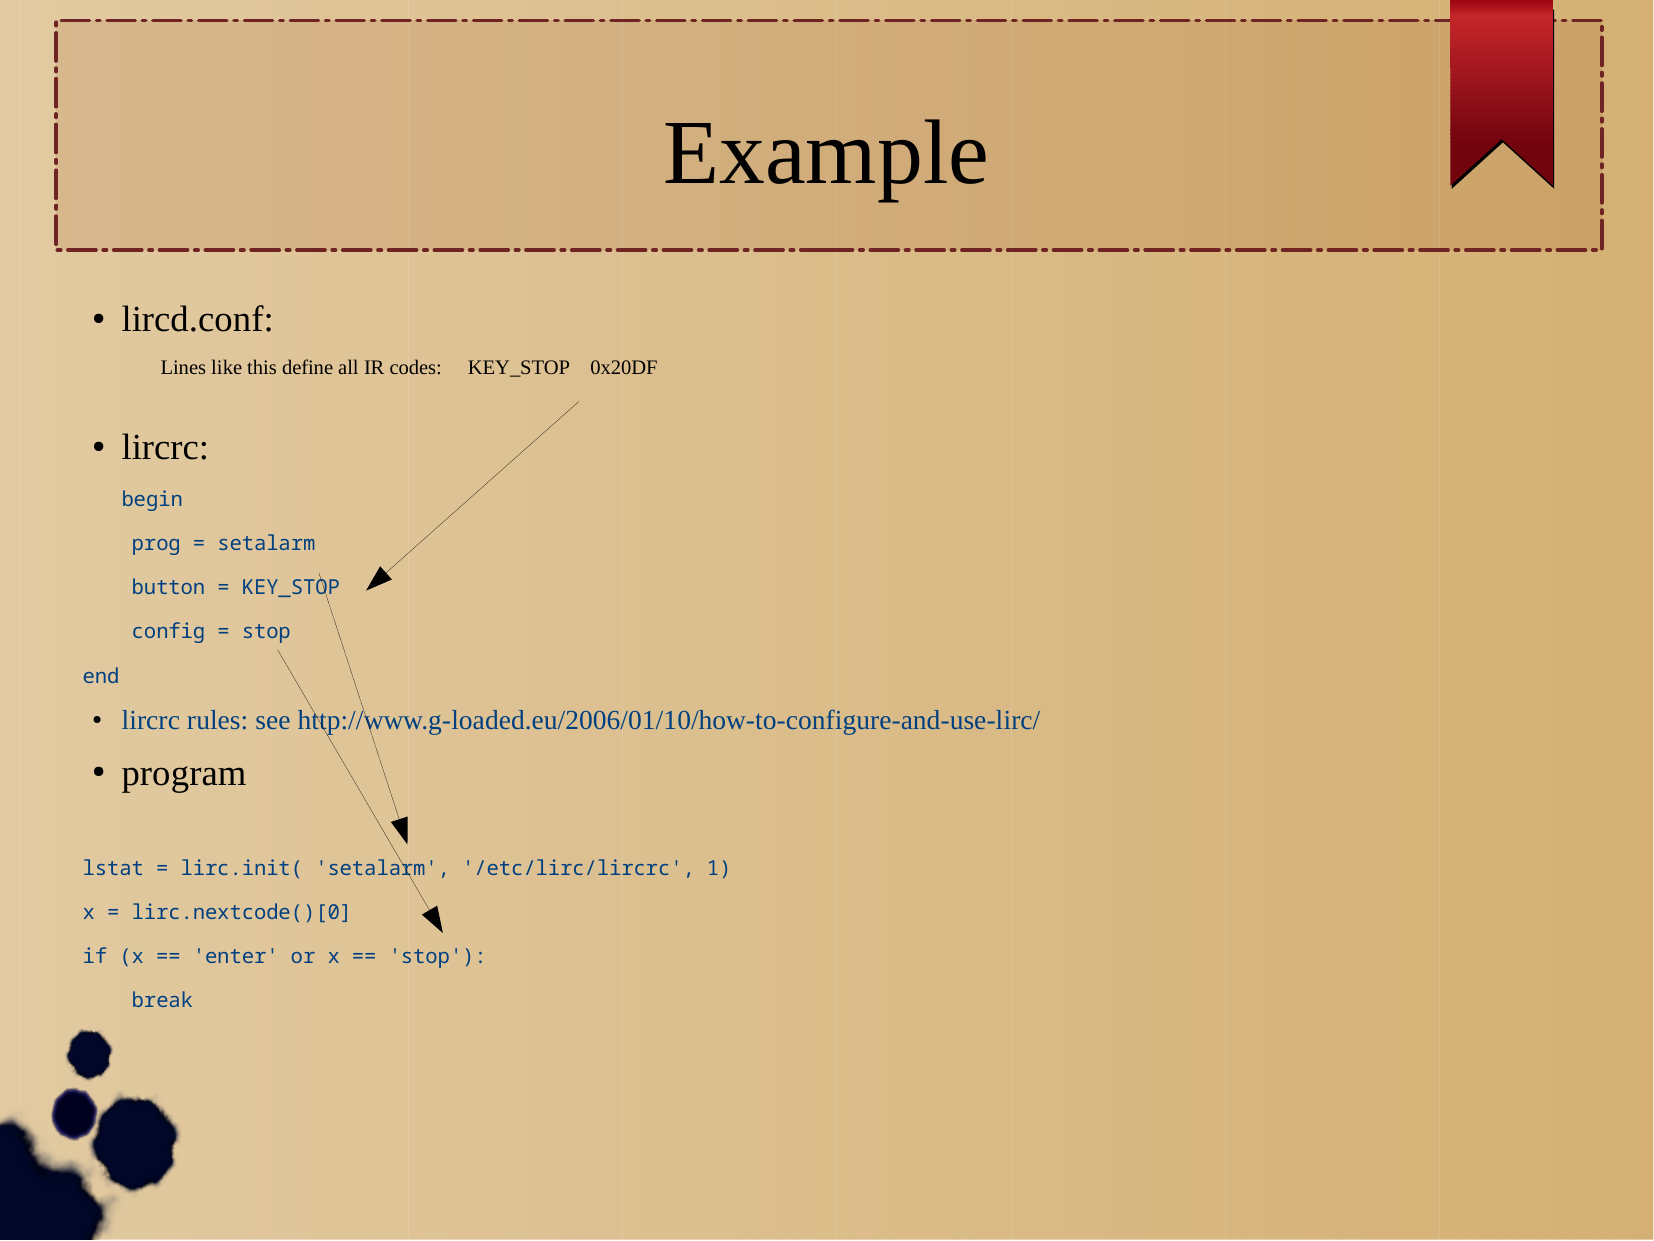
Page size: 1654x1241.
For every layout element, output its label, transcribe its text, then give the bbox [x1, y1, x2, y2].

list lircd.conf: Lines like this define all IR codes: KEY_STOP 0x20DF lircrc: begin prog = setalarm button = KEY_STOP config = stop end lircrc rules: see http://www.g-loaded.eu/2006/01/10/how-to-configure-and-use-lirc/ program lstat = lirc.init( 'setalarm', '/etc/lirc/lircrc', 1) x = lirc.nextcode()[0] if (x == 'enter' or x == 'stop'): break [82, 299, 1571, 1019]
title Example [82, 49, 1571, 257]
